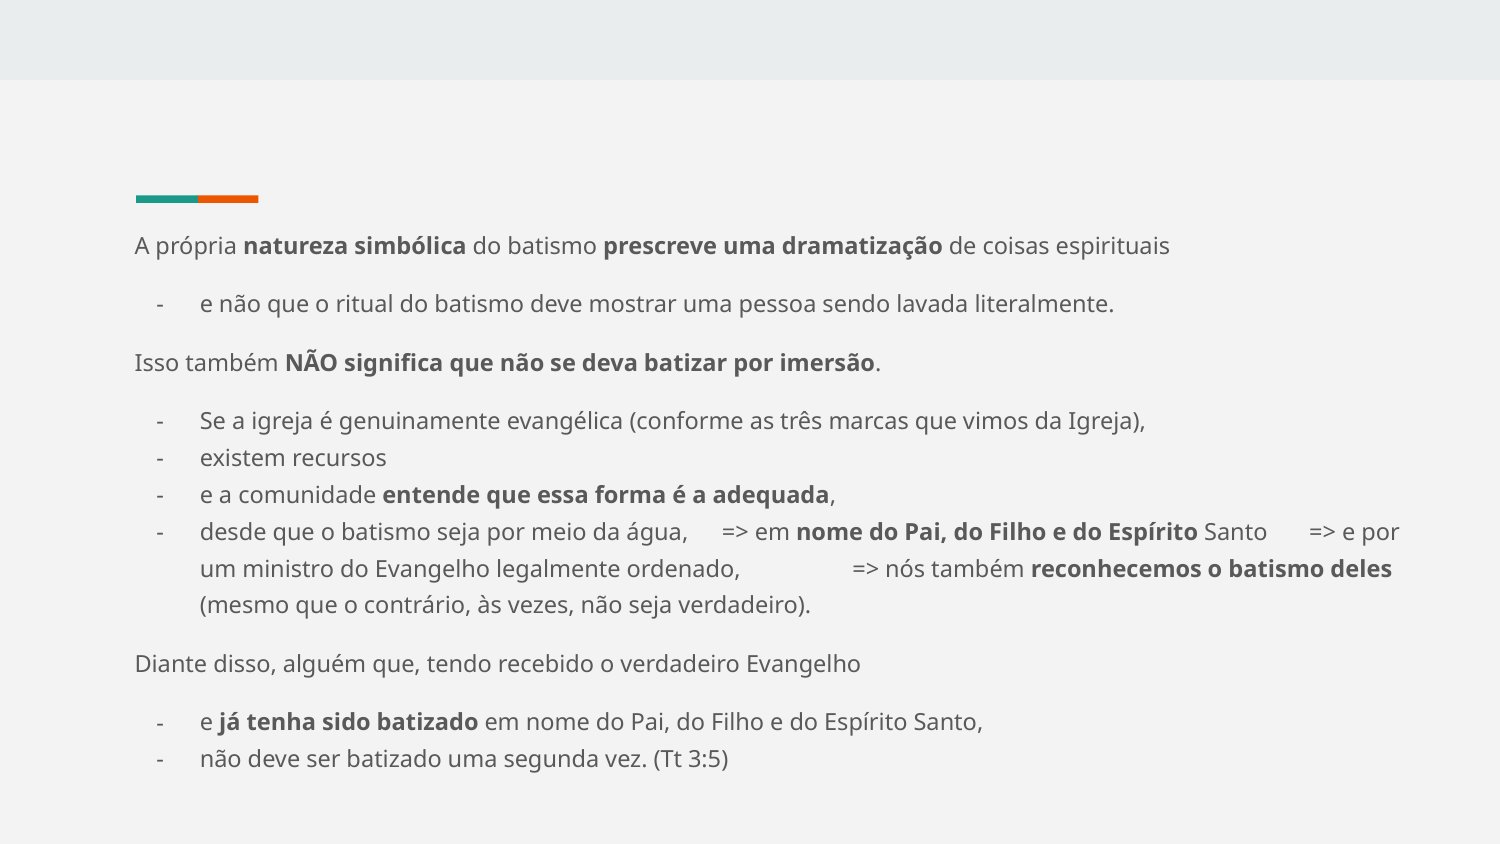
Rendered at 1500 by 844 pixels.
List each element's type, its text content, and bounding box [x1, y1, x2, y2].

list A própria natureza simbólica do batismo prescreve uma dramatização de coisas espirituais e não que o ritual do batismo deve mostrar uma pessoa sendo lavada literalmente. Isso também NÃO significa que não se deva batizar por imersão. Se a igreja é genuinamente evangélica (conforme as três marcas que vimos da Igreja), existem recursos e a comunidade entende que essa forma é a adequada, desde que o batismo seja por meio da água, => em nome do Pai, do Filho e do Espírito Santo => e por um ministro do Evangelho legalmente ordenado, => nós também reconhecemos o batismo deles (mesmo que o contrário, às vezes, não seja verdadeiro). Diante disso, alguém que, tendo recebido o verdadeiro Evangelho e já tenha sido batizado em nome do Pai, do Filho e do Espírito Santo, não deve ser batizado uma segunda vez. (Tt 3:5) [119, 209, 1446, 797]
